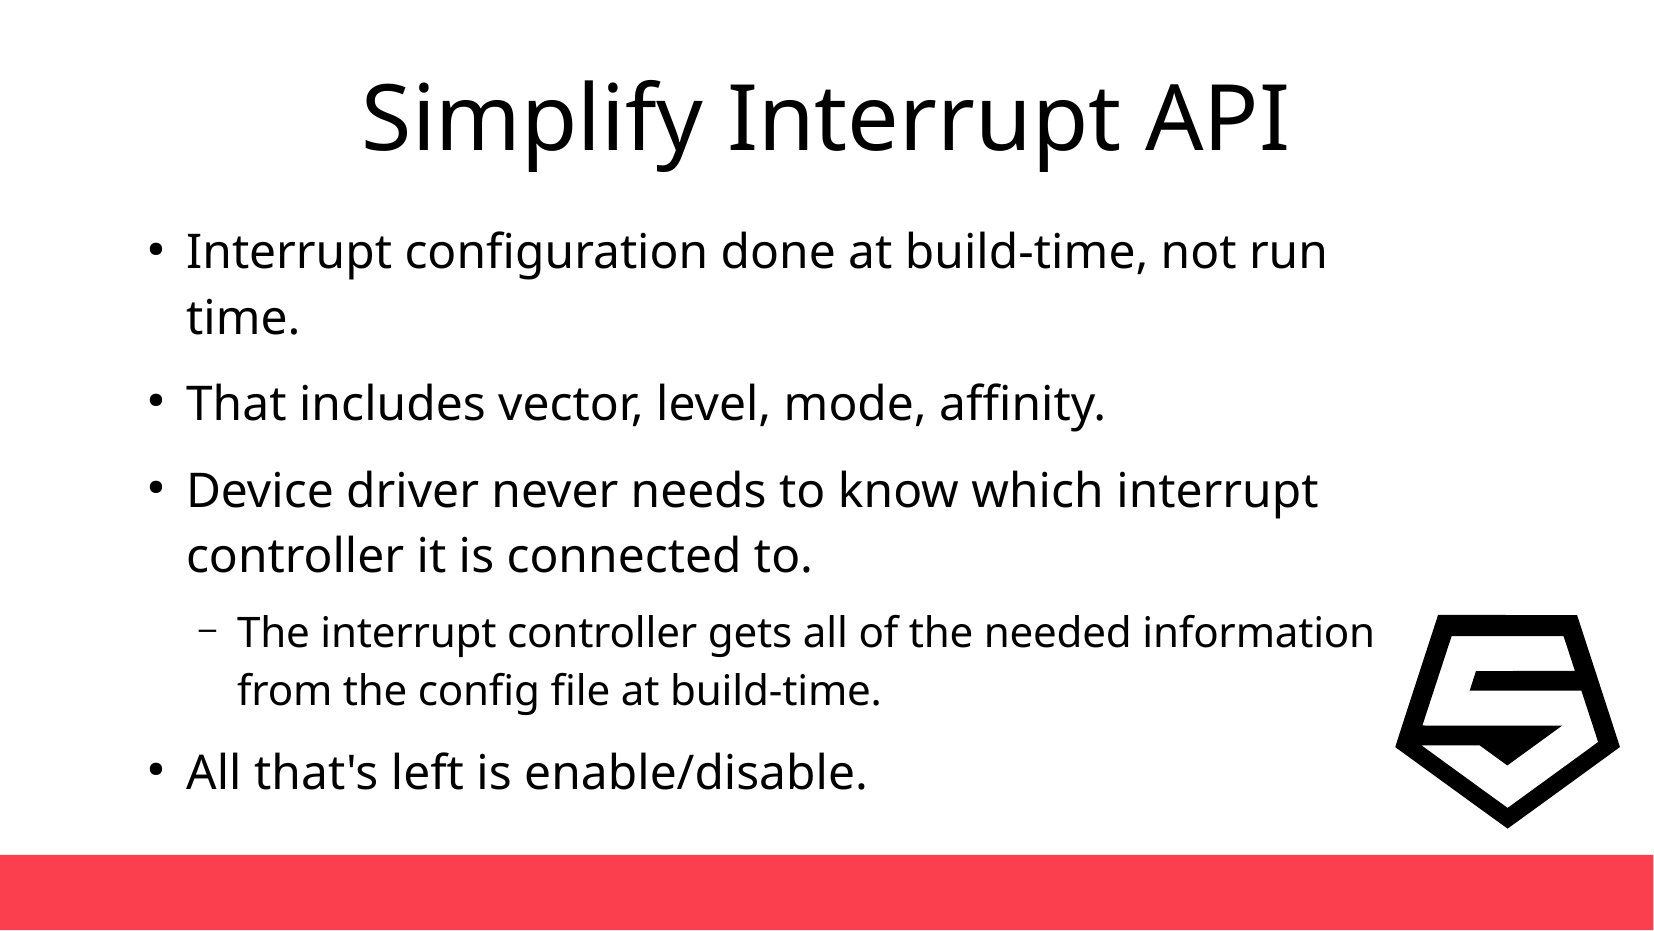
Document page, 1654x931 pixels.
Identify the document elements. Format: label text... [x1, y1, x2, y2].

list Interrupt configuration done at build-time, not run time. That includes vector, level, mode, affinity. Device driver never needs to know which interrupt controller it is connected to. The interrupt controller gets all of the needed information from the config file at build-time. All that's left is enable/disable. [134, 217, 1395, 810]
title Simplify Interrupt API [82, 37, 1571, 193]
